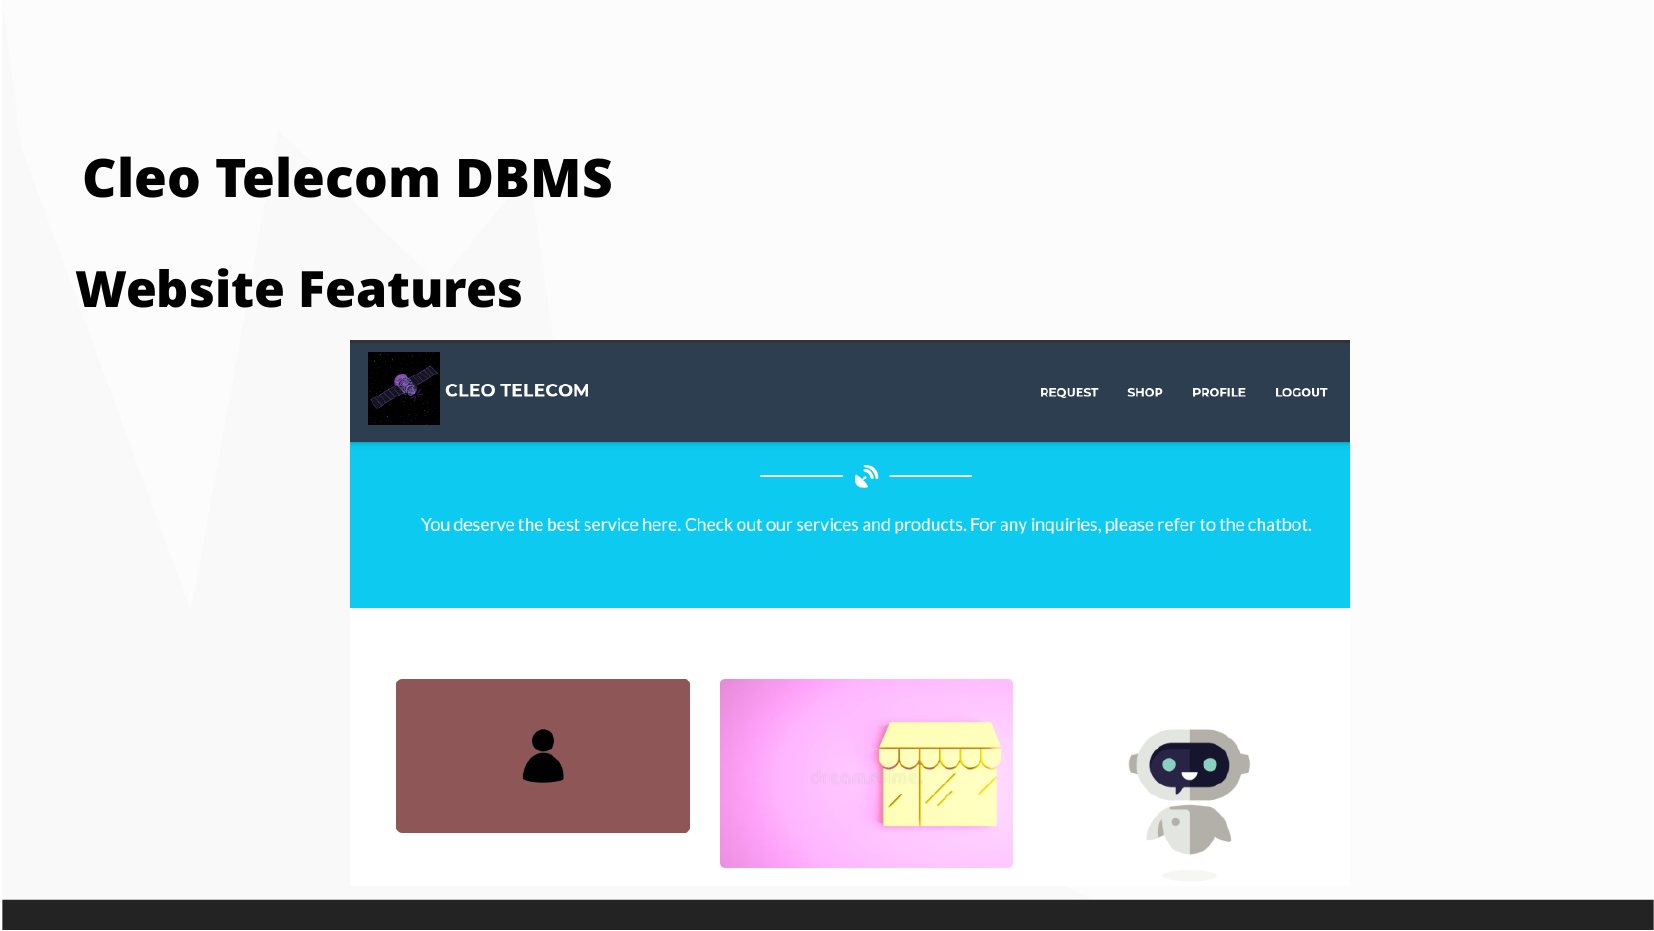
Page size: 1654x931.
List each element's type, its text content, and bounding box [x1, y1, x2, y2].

subtitle Website Features [75, 254, 1516, 662]
title Cleo Telecom DBMS [82, 99, 1571, 255]
picture [2, 0, 1654, 931]
